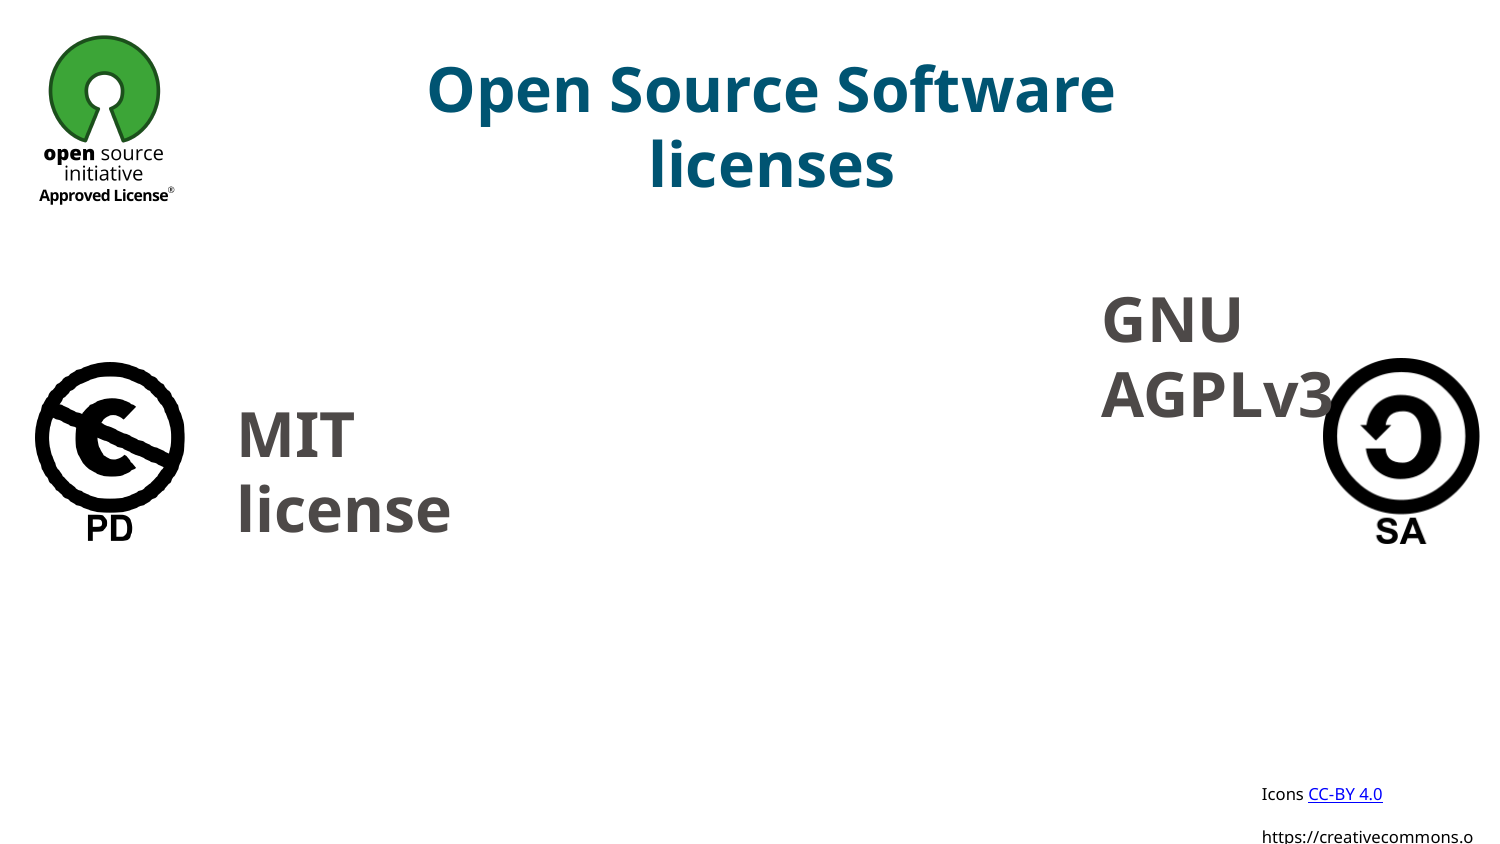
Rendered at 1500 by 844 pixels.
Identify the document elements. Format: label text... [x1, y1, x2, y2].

picture [35, 24, 177, 213]
text_box Icons CC-BY 4.0 https://creativecommons.org/ [1250, 778, 1489, 829]
text_box Open Source Software licenses [325, 44, 1218, 159]
text_box MIT license [225, 389, 550, 562]
text_box GNU AGPLv3 [1090, 274, 1468, 447]
picture [1323, 358, 1480, 545]
picture [35, 362, 185, 541]
